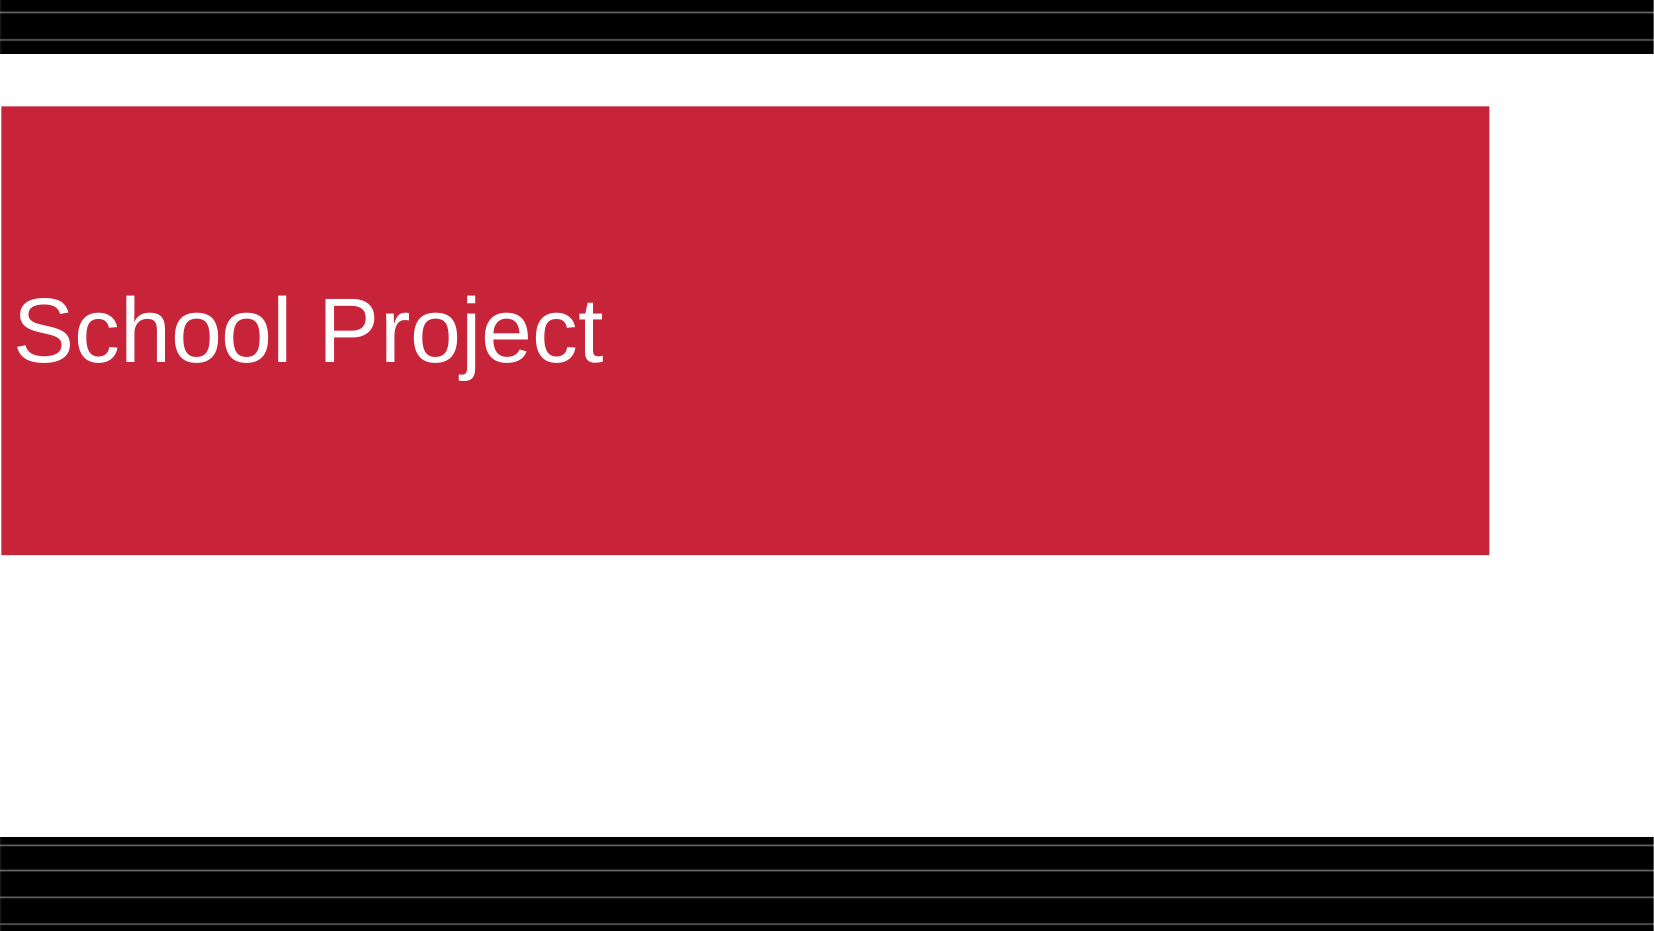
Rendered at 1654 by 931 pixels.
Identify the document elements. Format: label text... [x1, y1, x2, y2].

title School Project [1, 106, 1490, 556]
picture [0, 0, 1654, 54]
picture [0, 837, 1654, 931]
